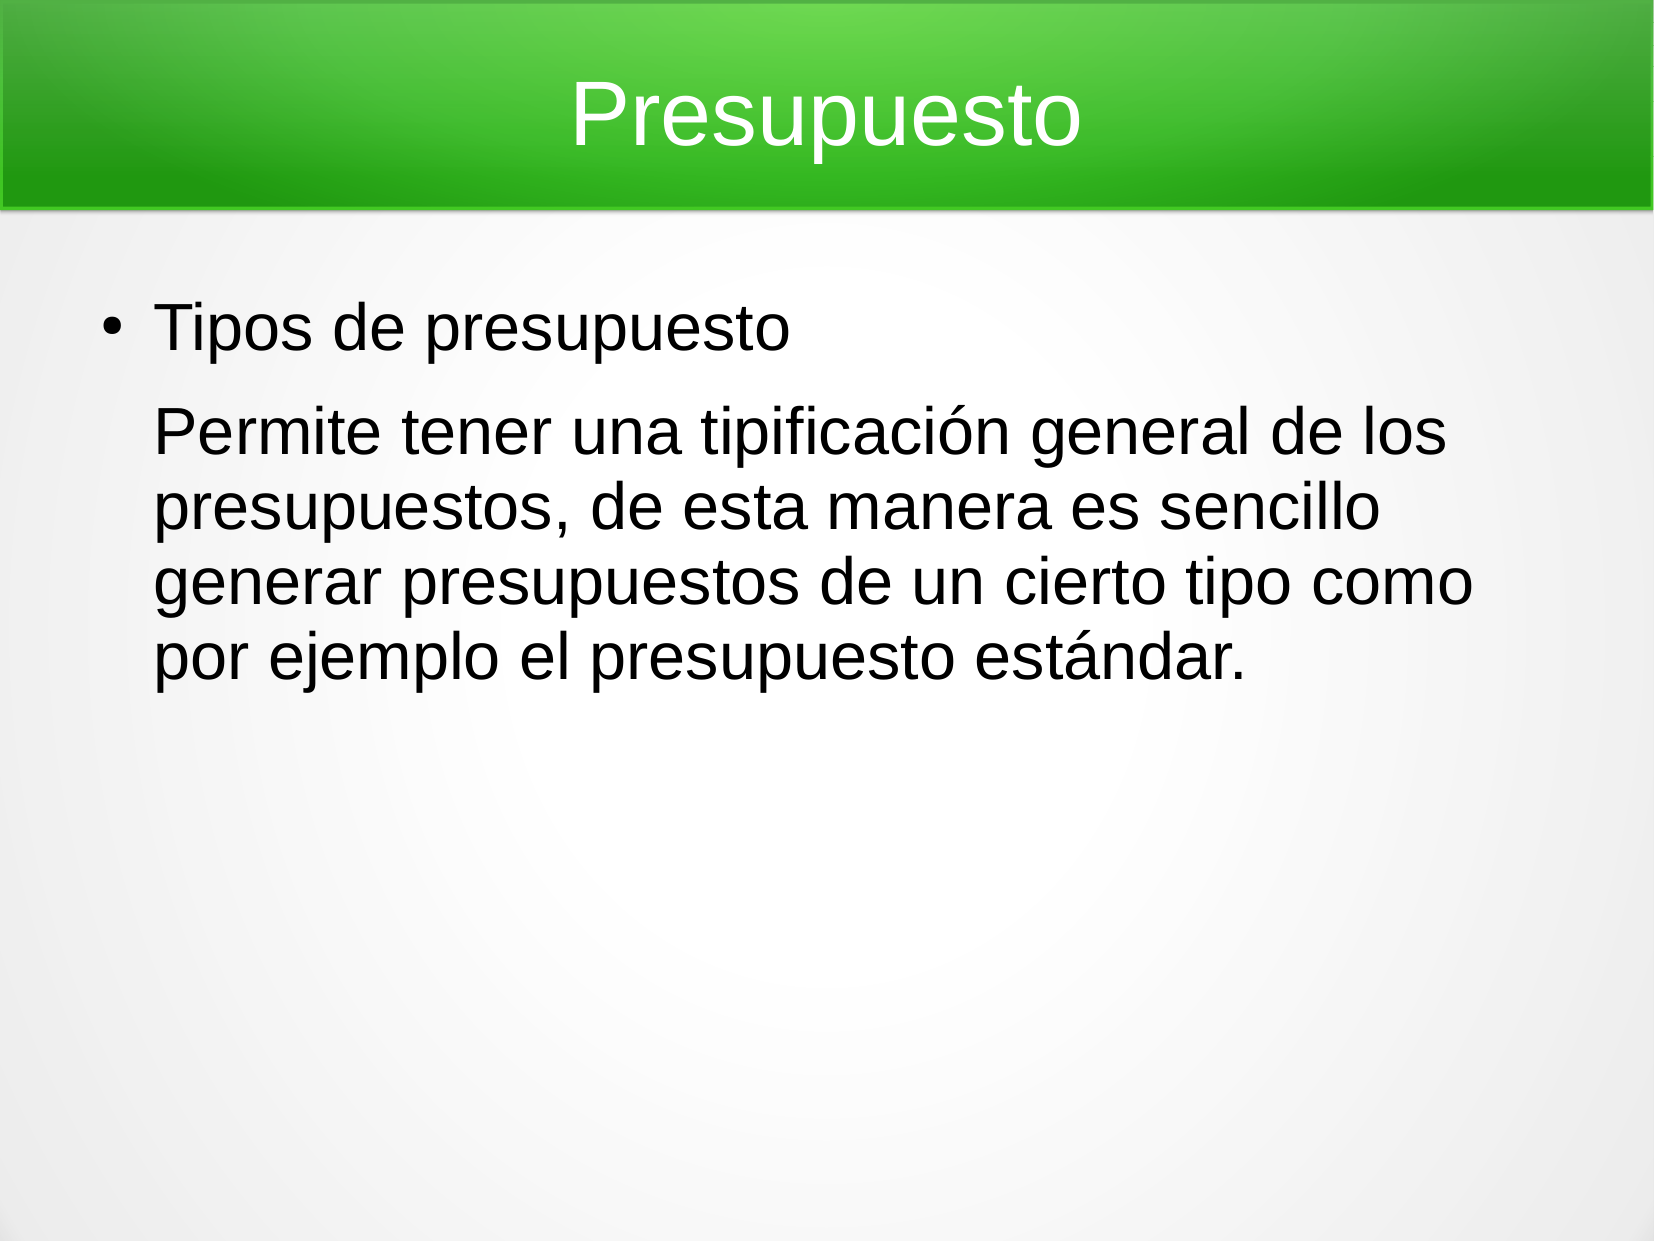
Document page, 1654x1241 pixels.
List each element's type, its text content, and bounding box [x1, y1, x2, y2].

title Presupuesto [82, 49, 1571, 179]
list Tipos de presupuesto Permite tener una tipificación general de los presupuestos, de esta manera es sencillo generar presupuestos de un cierto tipo como por ejemplo el presupuesto estándar. [82, 290, 1538, 1010]
